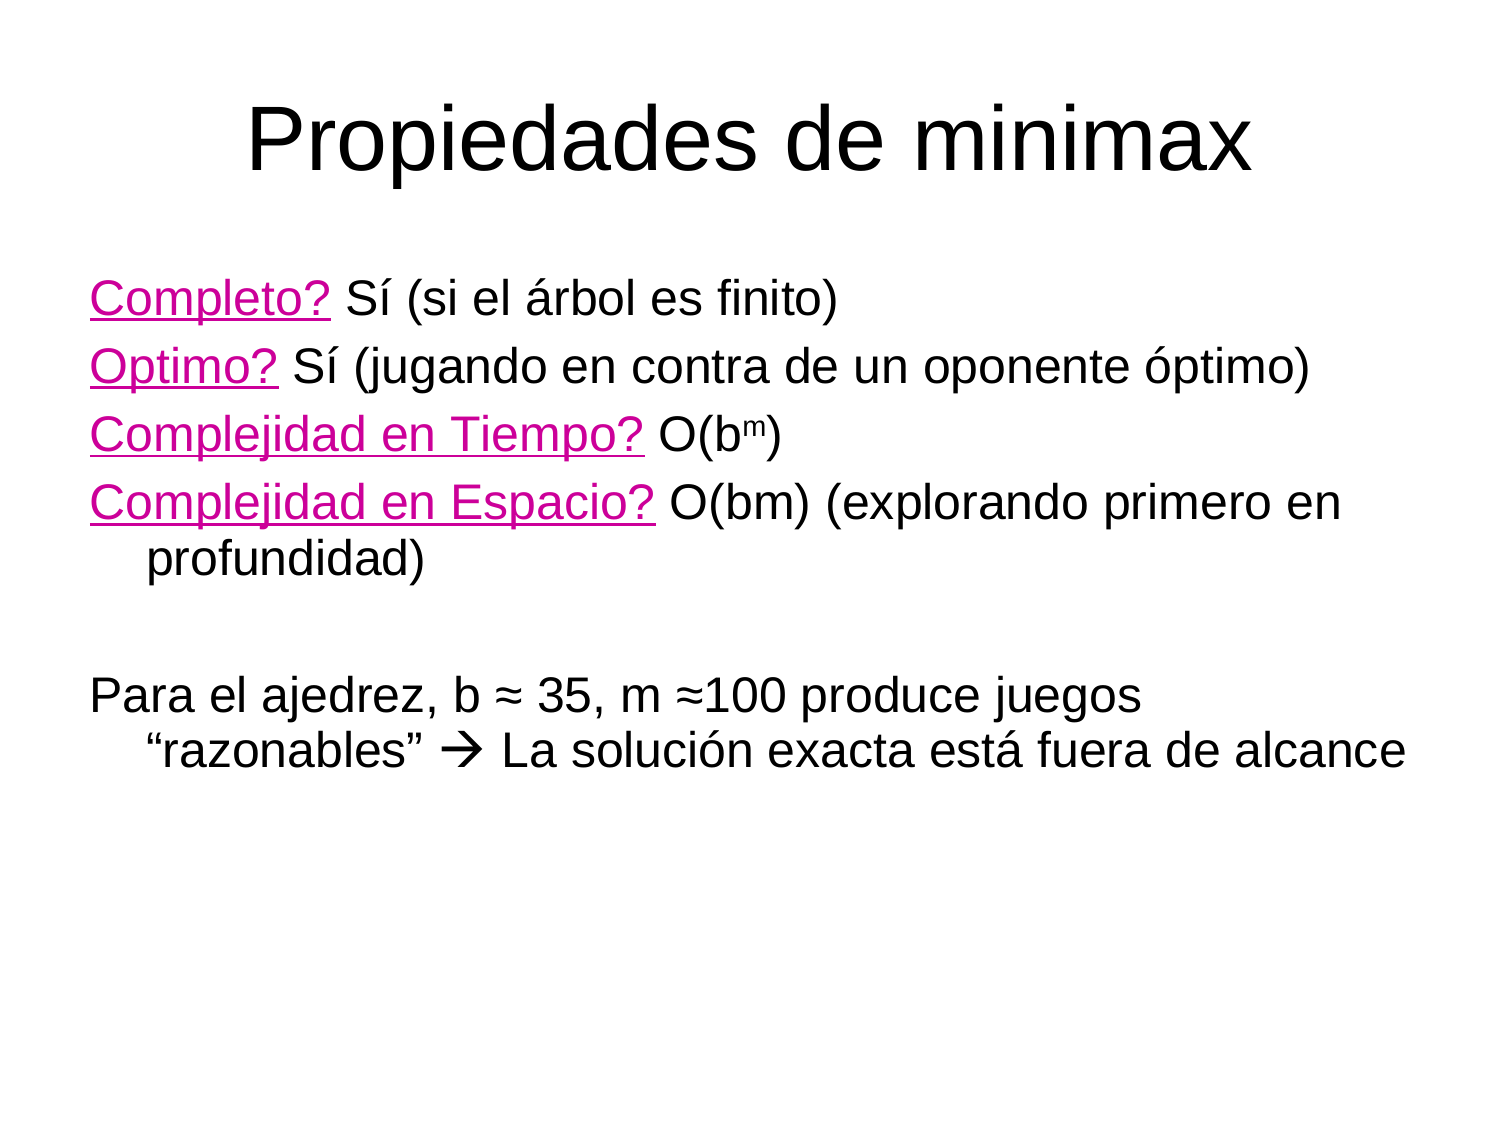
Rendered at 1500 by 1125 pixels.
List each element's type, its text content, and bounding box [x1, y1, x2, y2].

title Propiedades de minimax [75, 45, 1426, 233]
list Completo? Sí (si el árbol es finito) Optimo? Sí (jugando en contra de un oponente óptimo) Complejidad en Tiempo? O(bm) Complejidad en Espacio? O(bm) (explorando primero en profundidad) Para el ajedrez, b ≈ 35, m ≈100 produce juegos “razonables”  La solución exacta está fuera de alcance [75, 262, 1426, 1006]
